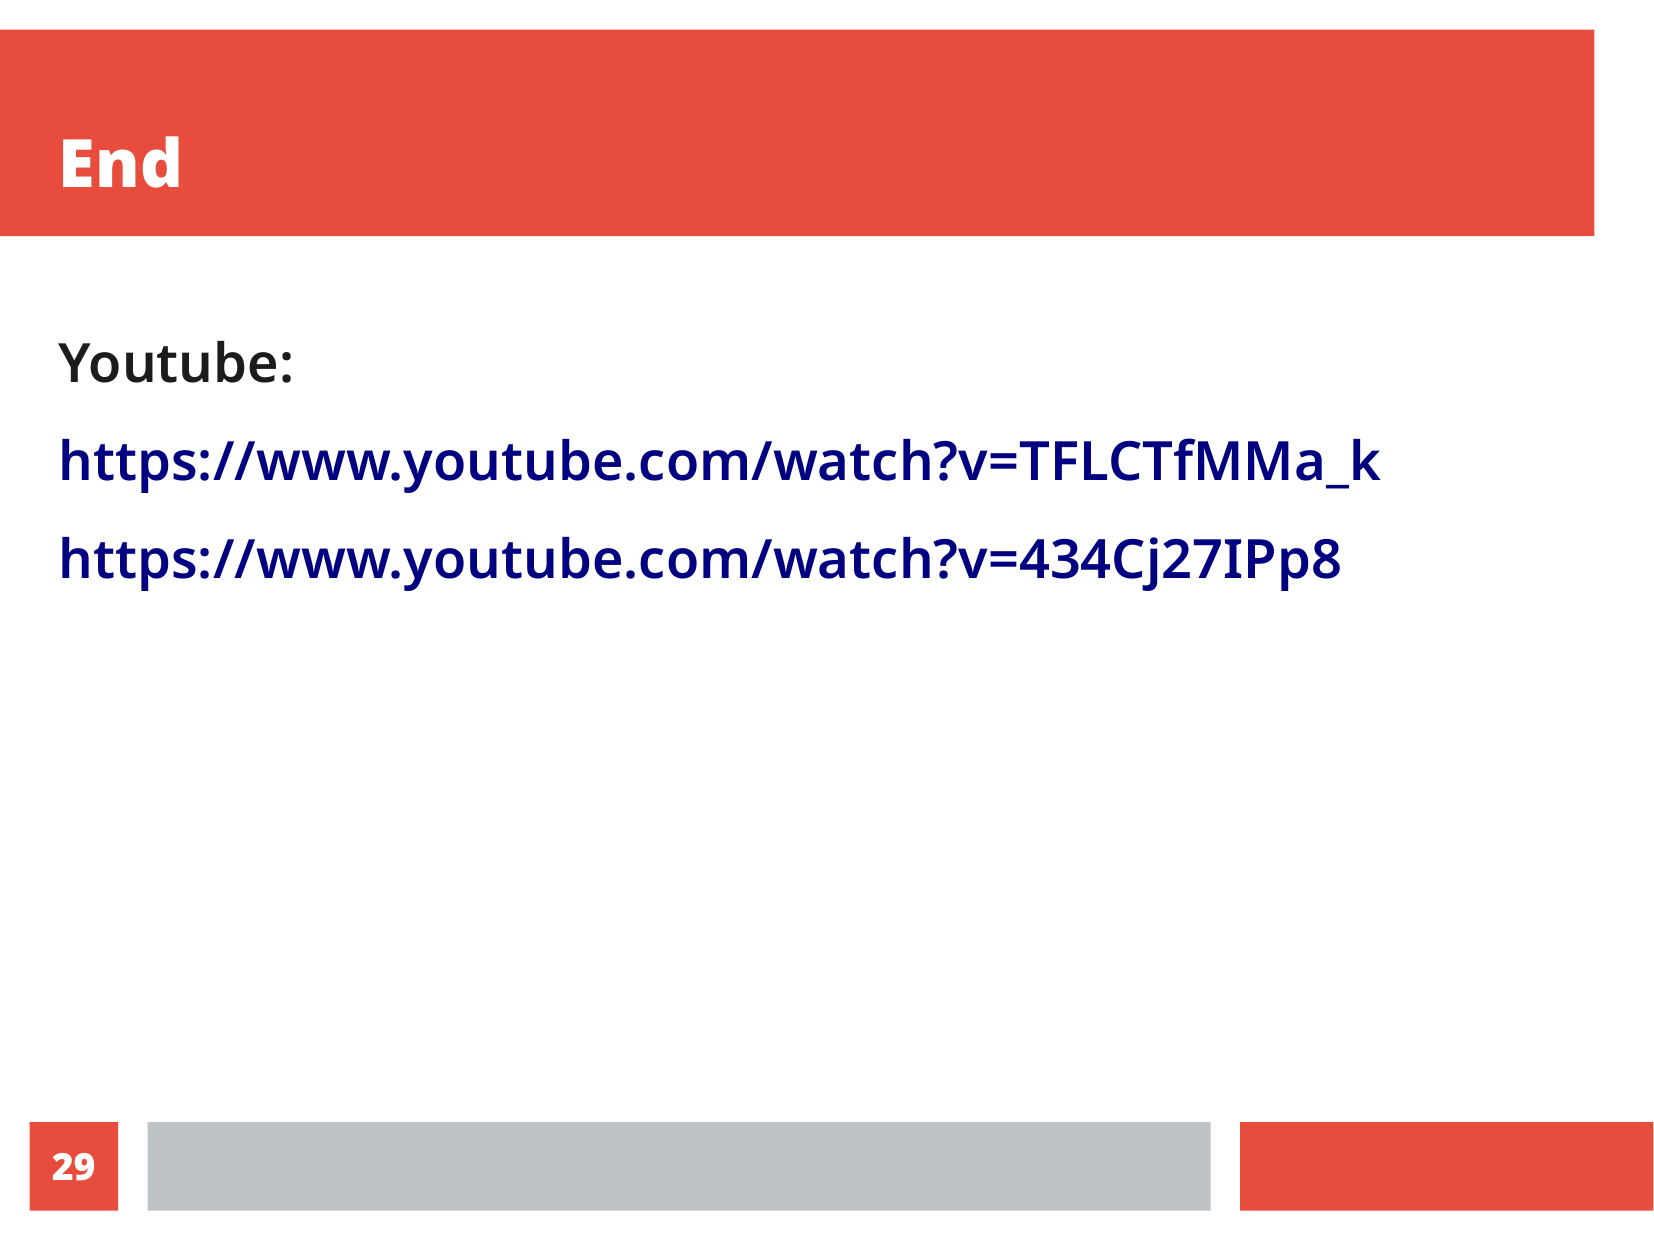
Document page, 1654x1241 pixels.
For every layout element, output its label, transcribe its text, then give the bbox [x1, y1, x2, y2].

list Youtube: https://www.youtube.com/watch?v=TFLCTfMMa_k https://www.youtube.com/watch?v=434Cj27IPp8 [59, 324, 1565, 1093]
title End [59, 59, 1595, 207]
